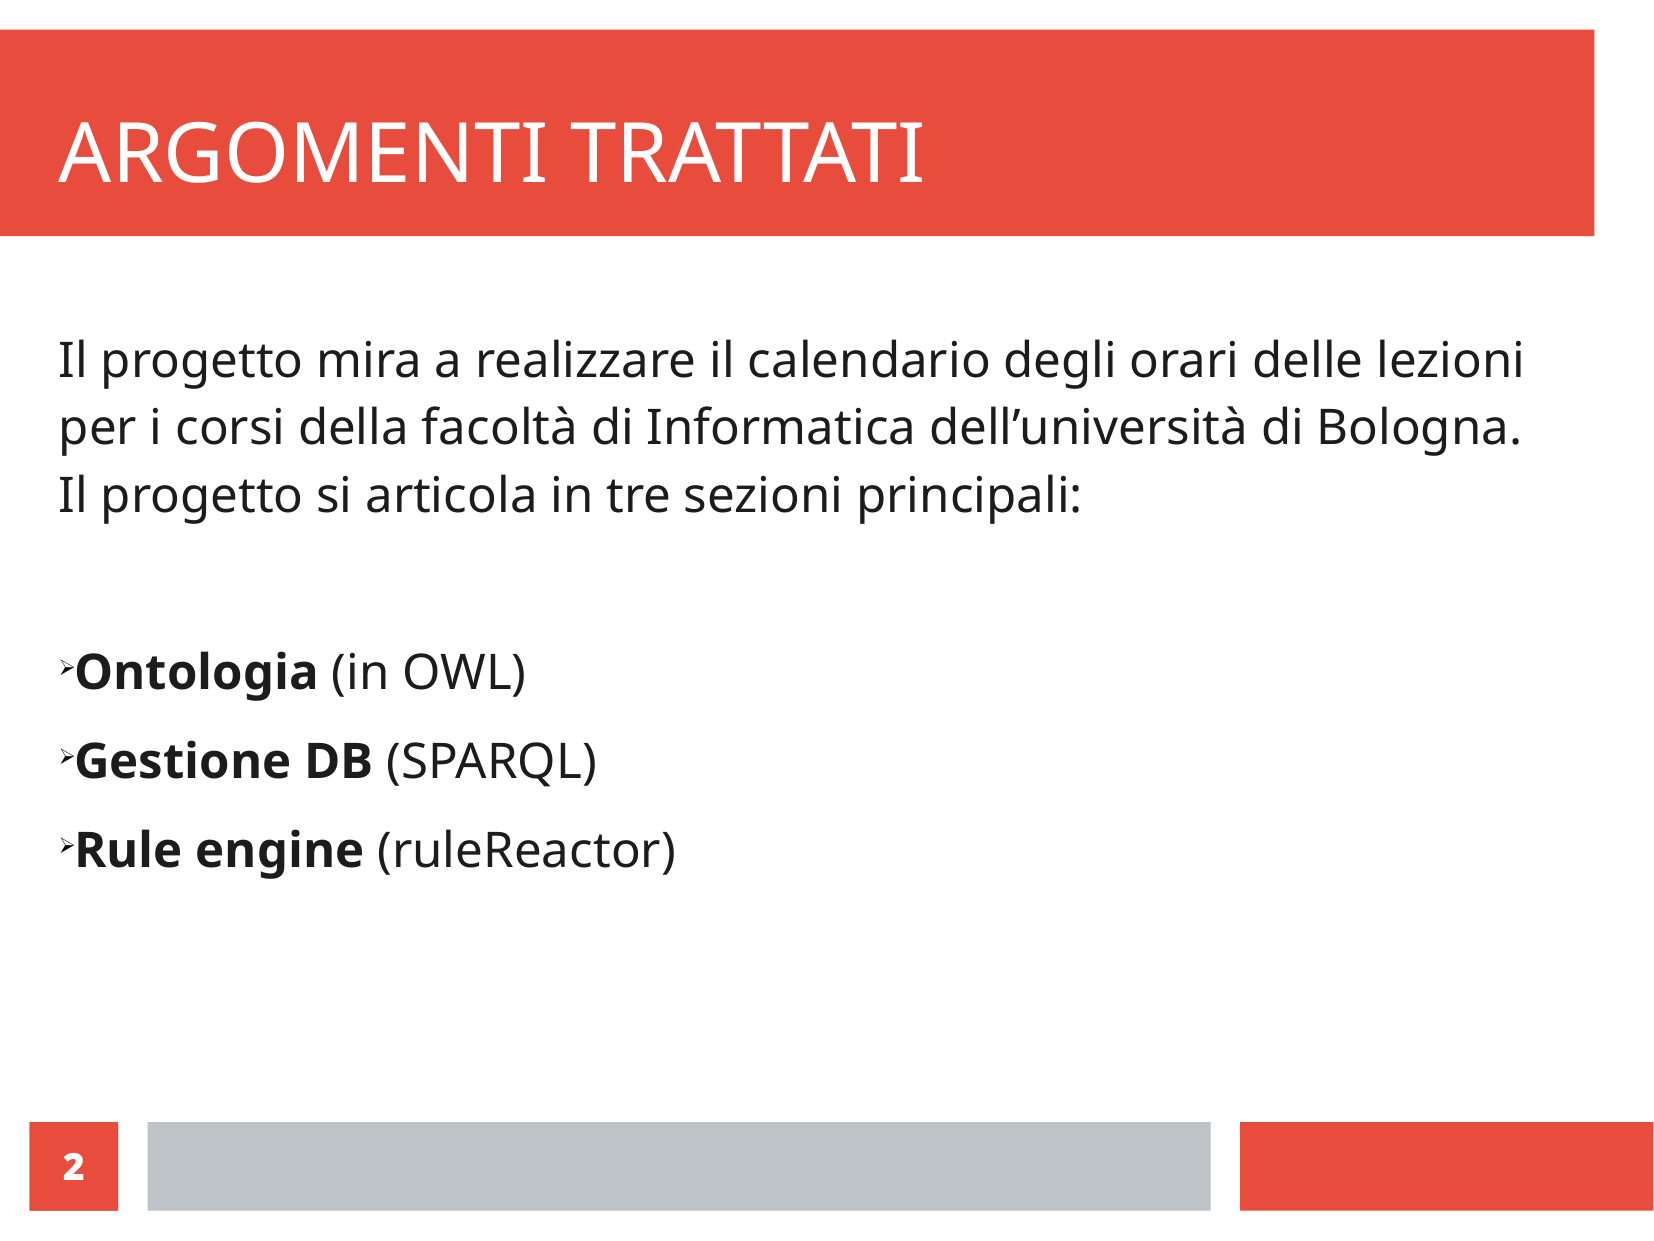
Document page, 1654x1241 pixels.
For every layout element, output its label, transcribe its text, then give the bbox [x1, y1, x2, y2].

title ARGOMENTI TRATTATI [59, 59, 1595, 207]
list Il progetto mira a realizzare il calendario degli orari delle lezioni per i corsi della facoltà di Informatica dell’università di Bologna. Il progetto si articola in tre sezioni principali: Ontologia (in OWL) Gestione DB (SPARQL) Rule engine (ruleReactor) [59, 324, 1565, 1093]
